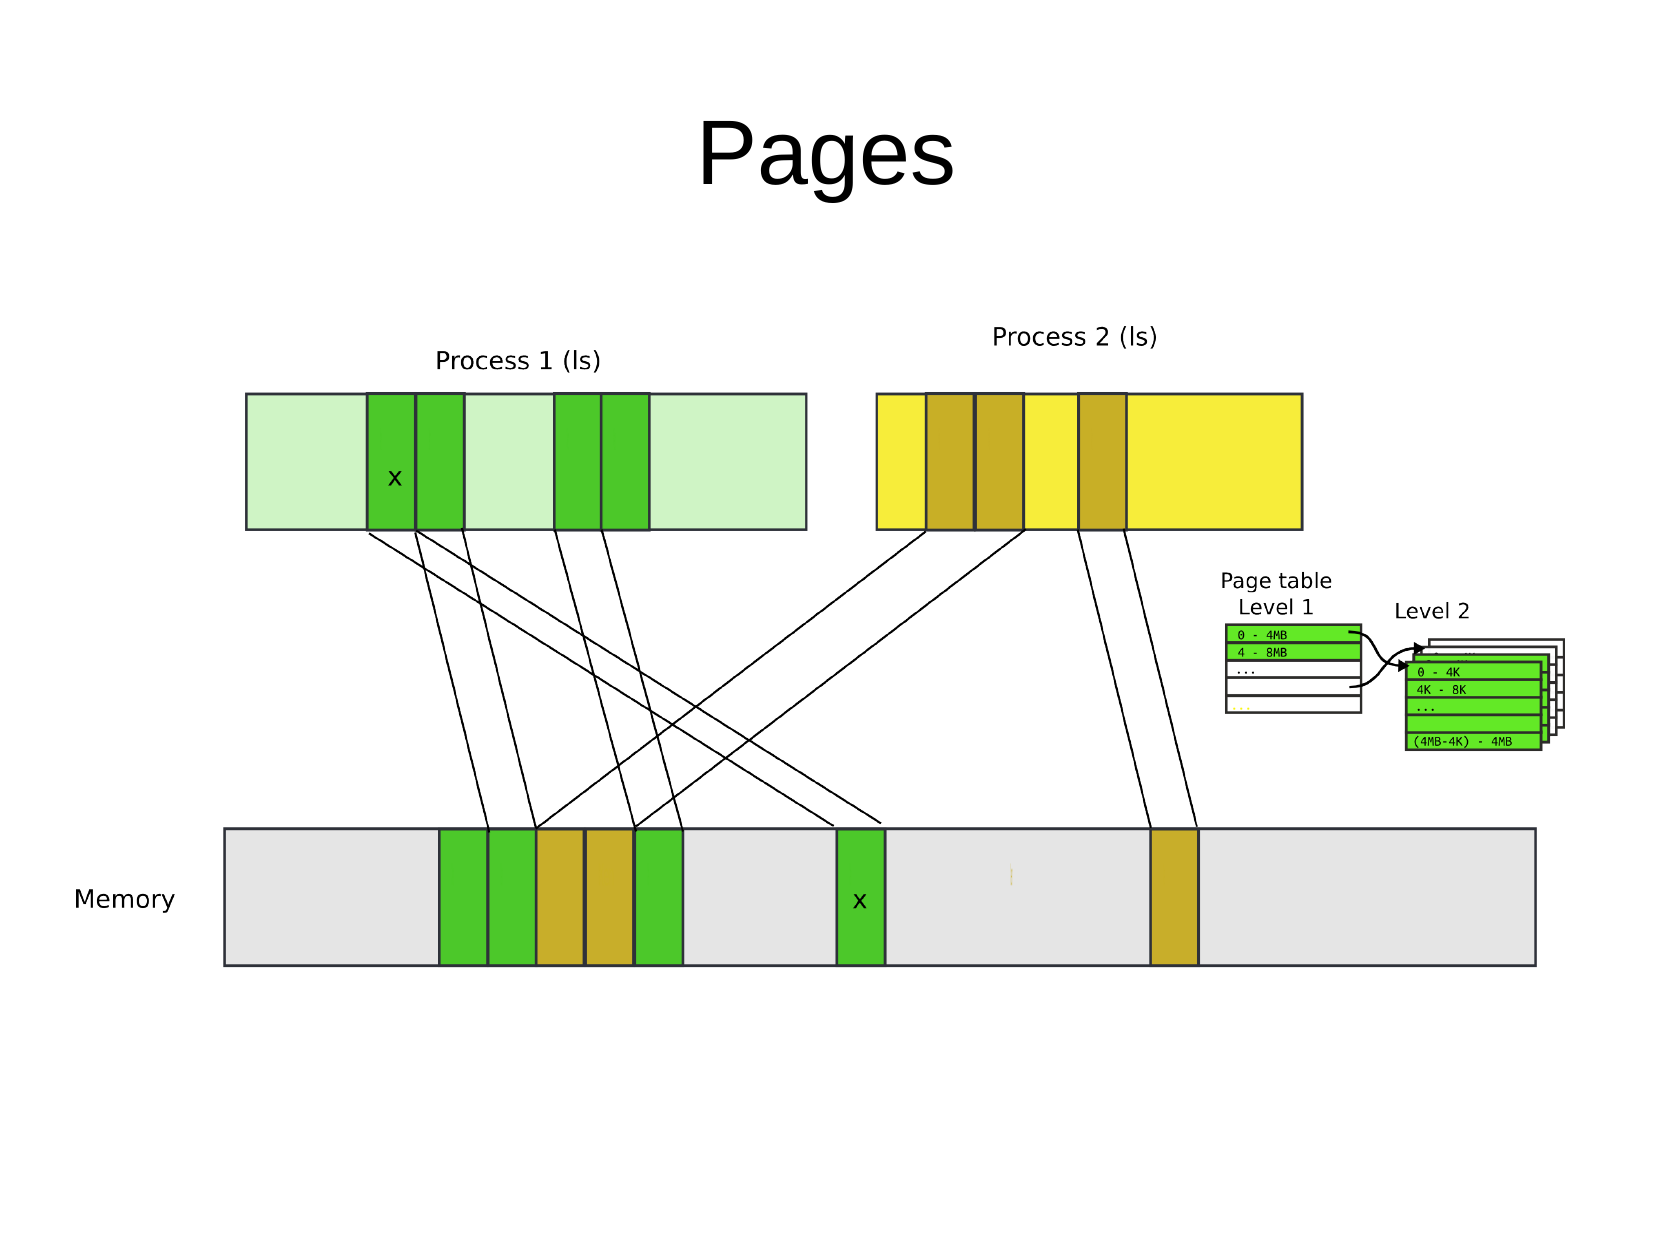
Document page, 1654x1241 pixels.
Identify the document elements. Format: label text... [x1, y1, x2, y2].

picture [76, 326, 1565, 973]
title Pages [82, 49, 1571, 257]
